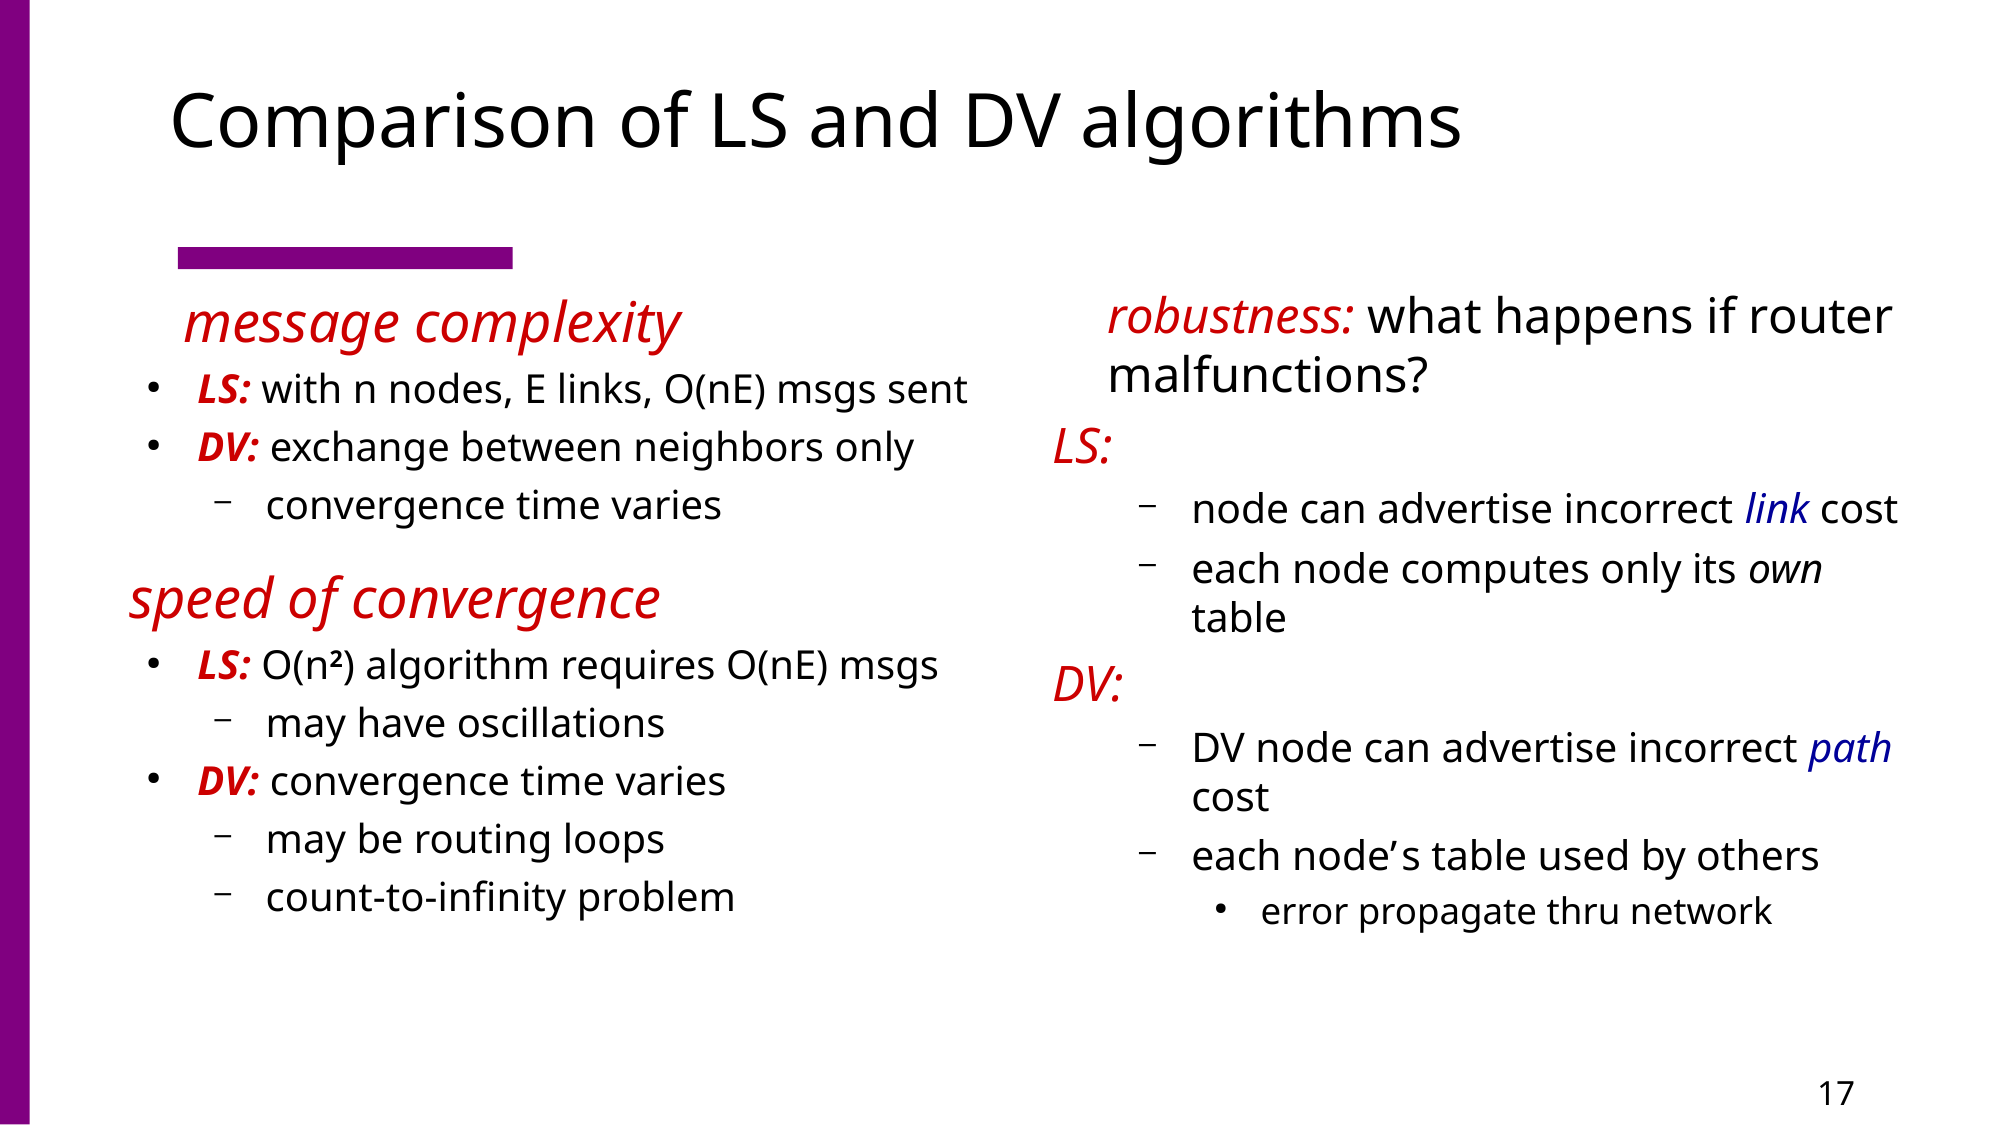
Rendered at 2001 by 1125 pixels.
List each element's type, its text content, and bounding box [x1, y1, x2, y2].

title Comparison of LS and DV algorithms [119, 74, 1820, 161]
list message complexity LS: with n nodes, E links, O(nE) msgs sent DV: exchange between neighbors only convergence time varies speed of convergence LS: O(n2) algorithm requires O(nE) msgs may have oscillations DV: convergence time varies may be routing loops count-to-infinity problem [114, 212, 996, 976]
list robustness: what happens if router malfunctions? LS: node can advertise incorrect link cost each node computes only its own table DV: DV node can advertise incorrect path cost each node’s table used by others error propagate thru network [1037, 217, 1915, 981]
